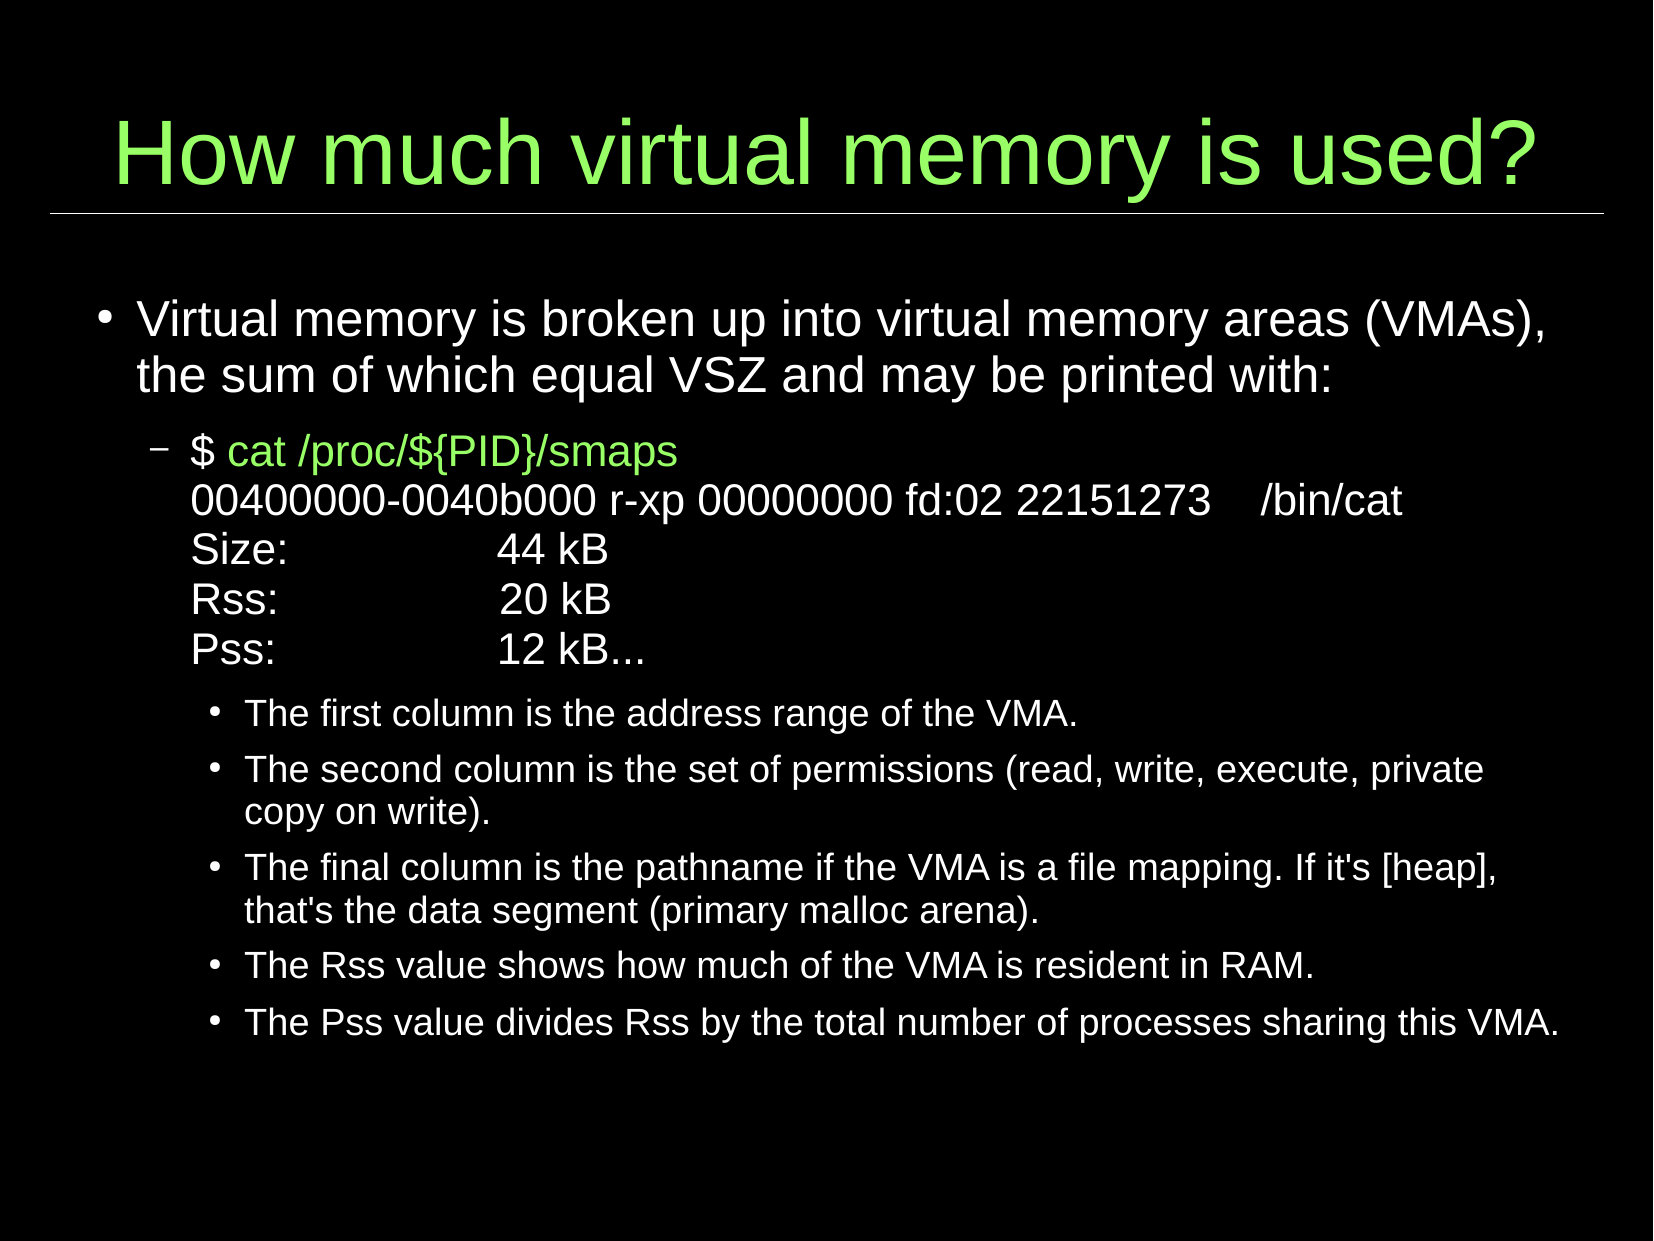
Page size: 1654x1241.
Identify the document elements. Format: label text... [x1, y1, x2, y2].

list Virtual memory is broken up into virtual memory areas (VMAs), the sum of which equal VSZ and may be printed with: $ cat /proc/${PID}/smaps 00400000-0040b000 r-xp 00000000 fd:02 22151273 /bin/cat Size: 44 kB Rss: 20 kB Pss: 12 kB... The first column is the address range of the VMA. The second column is the set of permissions (read, write, execute, private copy on write). The final column is the pathname if the VMA is a file mapping. If it's [heap], that's the data segment (primary malloc arena). The Rss value shows how much of the VMA is resident in RAM. The Pss value divides Rss by the total number of processes sharing this VMA. [82, 290, 1571, 1111]
title How much virtual memory is used? [82, 49, 1571, 257]
